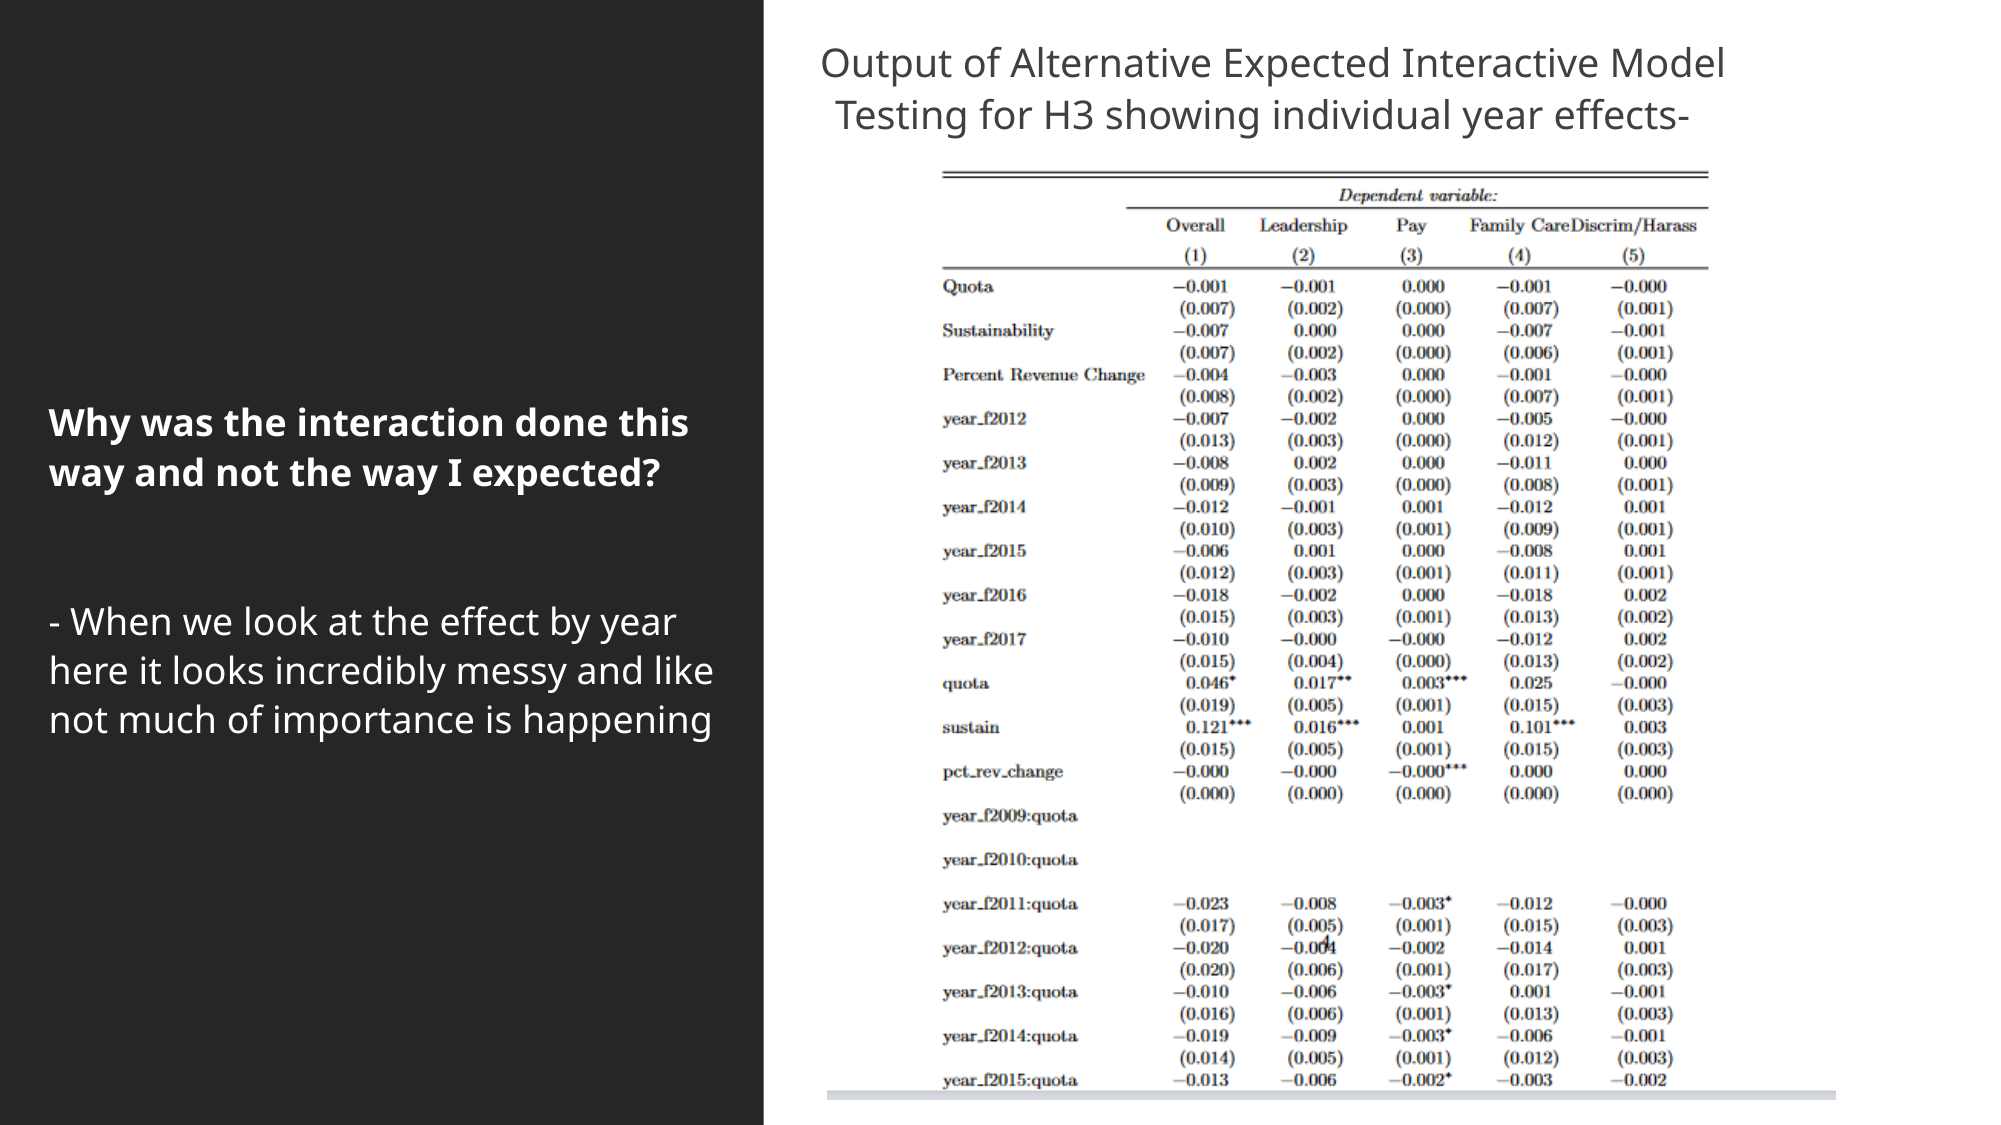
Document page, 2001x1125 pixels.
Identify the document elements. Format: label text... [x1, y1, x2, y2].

picture [827, 146, 1836, 1100]
list Output of Alternative Expected Interactive Model Testing for H3 showing individual year effects- [805, 25, 1778, 895]
list Why was the interaction done this way and not the way I expected? - When we look at the effect by year here it looks incredibly messy and like not much of importance is happening [33, 386, 748, 1125]
